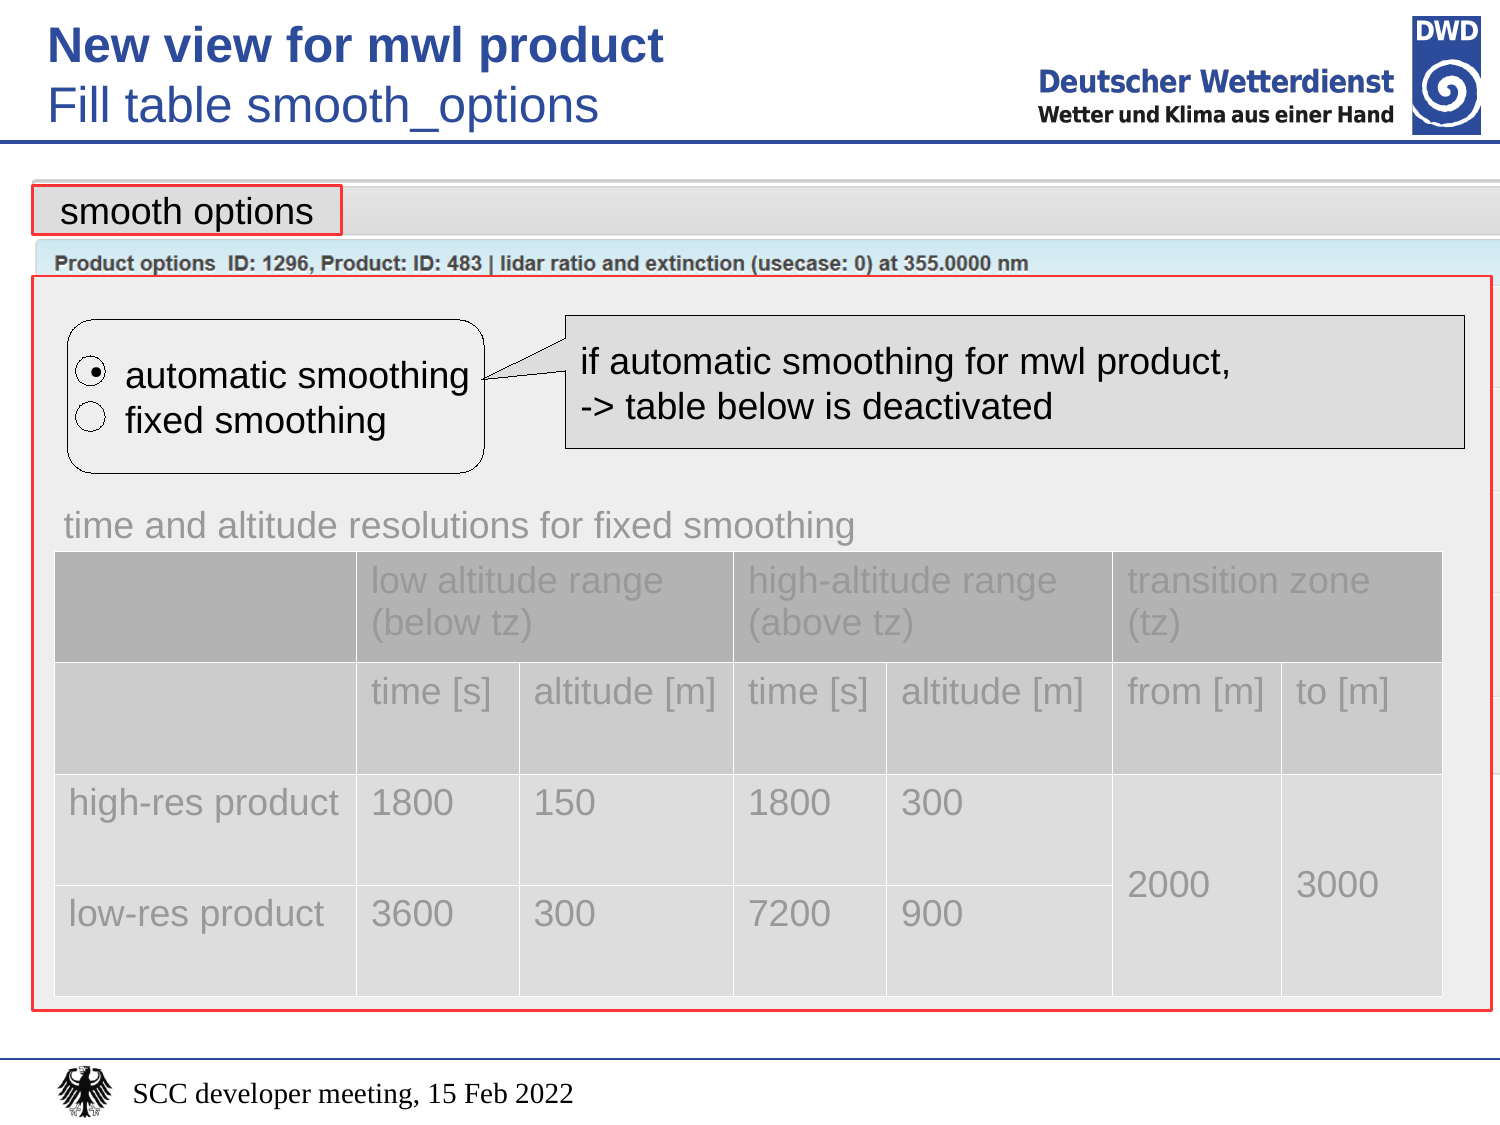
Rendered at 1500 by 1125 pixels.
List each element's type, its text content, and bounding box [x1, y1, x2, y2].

table_cell from [m] [1113, 663, 1281, 774]
table_cell low-res product [55, 886, 356, 996]
table_cell [55, 663, 356, 774]
table_cell to [m] [1282, 663, 1442, 774]
table_cell 2000 [1113, 775, 1281, 996]
table_header low altitude range (below tz) [357, 552, 733, 662]
text_box [32, 276, 1492, 1011]
table_cell 150 [520, 775, 733, 885]
text_box if automatic smoothing for mwl product, -> table below is deactivated [481, 315, 1465, 449]
table_cell 300 [520, 886, 733, 996]
table_cell time [s] [734, 663, 886, 774]
table_cell altitude [m] [520, 663, 733, 774]
table_cell 1800 [357, 775, 519, 885]
picture [32, 178, 1500, 777]
picture [1038, 16, 1481, 135]
table_header high-altitude range (above tz) [734, 552, 1112, 662]
table_cell 7200 [734, 886, 886, 996]
table_header [55, 552, 356, 662]
table_cell high-res product [55, 775, 356, 885]
table_cell 900 [887, 886, 1112, 996]
text_box smooth options [32, 185, 342, 235]
table_header transition zone (tz) [1113, 552, 1442, 662]
table_cell altitude [m] [887, 663, 1112, 774]
table_cell 1800 [734, 775, 886, 885]
table_cell 3600 [357, 886, 519, 996]
table_cell 300 [887, 775, 1112, 885]
text_box New view for mwl product Fill table smooth_options [32, 5, 1000, 141]
table_cell time [s] [357, 663, 519, 774]
picture [55, 1064, 114, 1119]
text_box automatic smoothing fixed smoothing [67, 319, 485, 474]
text_box time and altitude resolutions for fixed smoothing [48, 493, 871, 554]
table_cell 3000 [1282, 775, 1442, 996]
